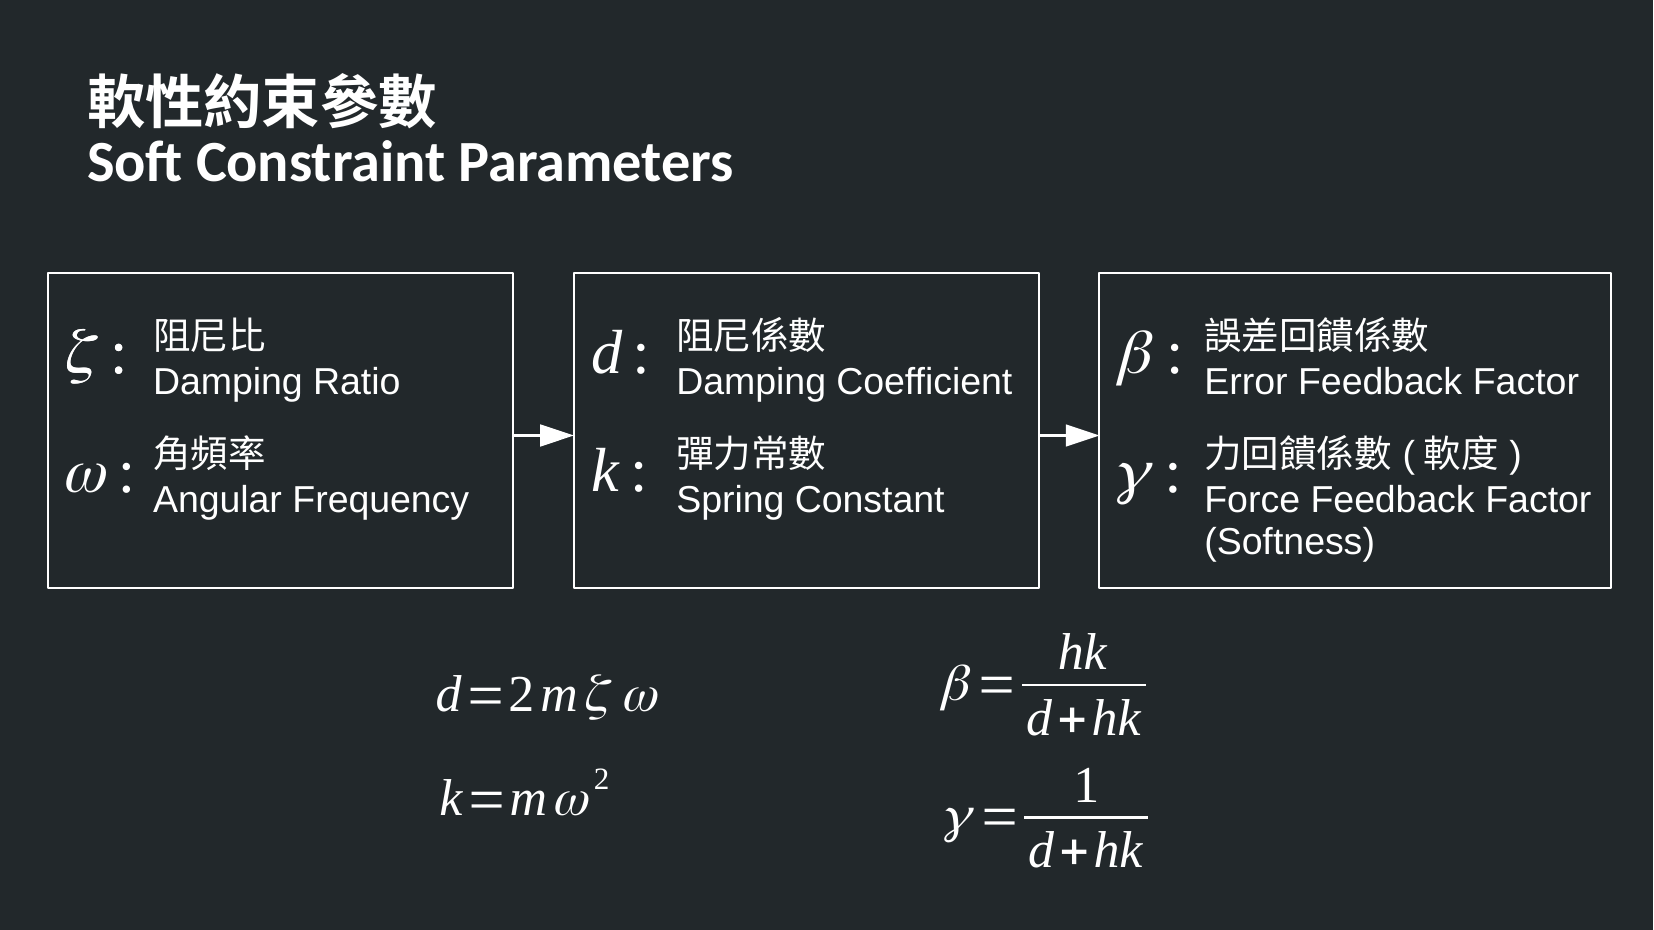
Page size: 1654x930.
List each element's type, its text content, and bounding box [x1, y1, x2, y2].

text_box [1099, 273, 1611, 589]
text_box [48, 273, 514, 589]
text_box 軟性約束參數 Soft Constraint Parameters [72, 72, 1363, 221]
chart [428, 664, 669, 723]
chart [930, 623, 1155, 747]
chart [934, 755, 1157, 879]
chart [432, 761, 616, 827]
text_box [573, 273, 1039, 589]
